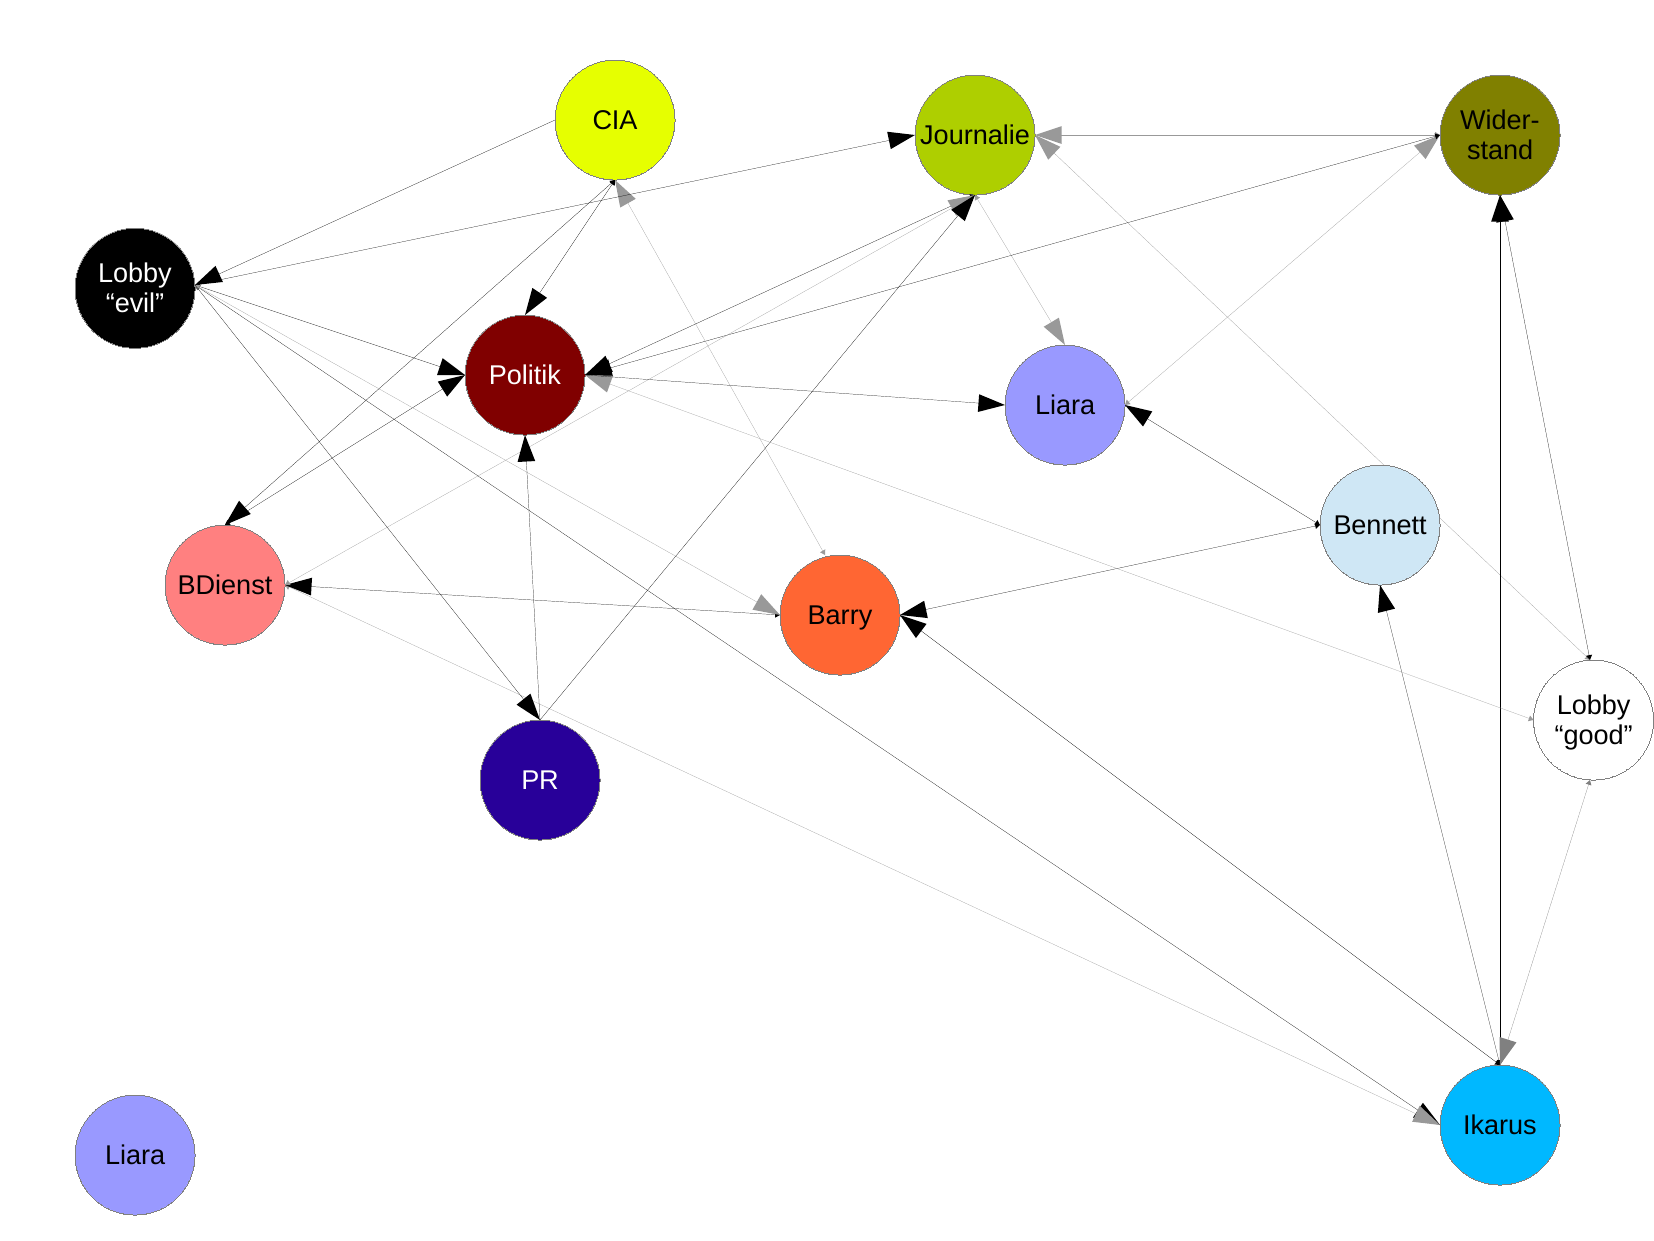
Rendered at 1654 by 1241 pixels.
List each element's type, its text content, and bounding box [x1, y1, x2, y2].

text_box Liara [75, 1095, 196, 1216]
text_box Lobby “evil” [75, 228, 196, 349]
text_box Lobby “good” [1533, 660, 1654, 781]
text_box Wider- stand [1440, 75, 1561, 196]
text_box Journalie [915, 75, 1036, 195]
text_box Ikarus [1440, 1065, 1561, 1186]
text_box Barry [780, 555, 901, 676]
text_box CIA [555, 60, 676, 180]
text_box Bennett [1320, 465, 1441, 586]
text_box PR [480, 720, 601, 841]
text_box BDienst [165, 525, 285, 646]
text_box Liara [1005, 345, 1125, 466]
text_box Politik [465, 315, 586, 436]
